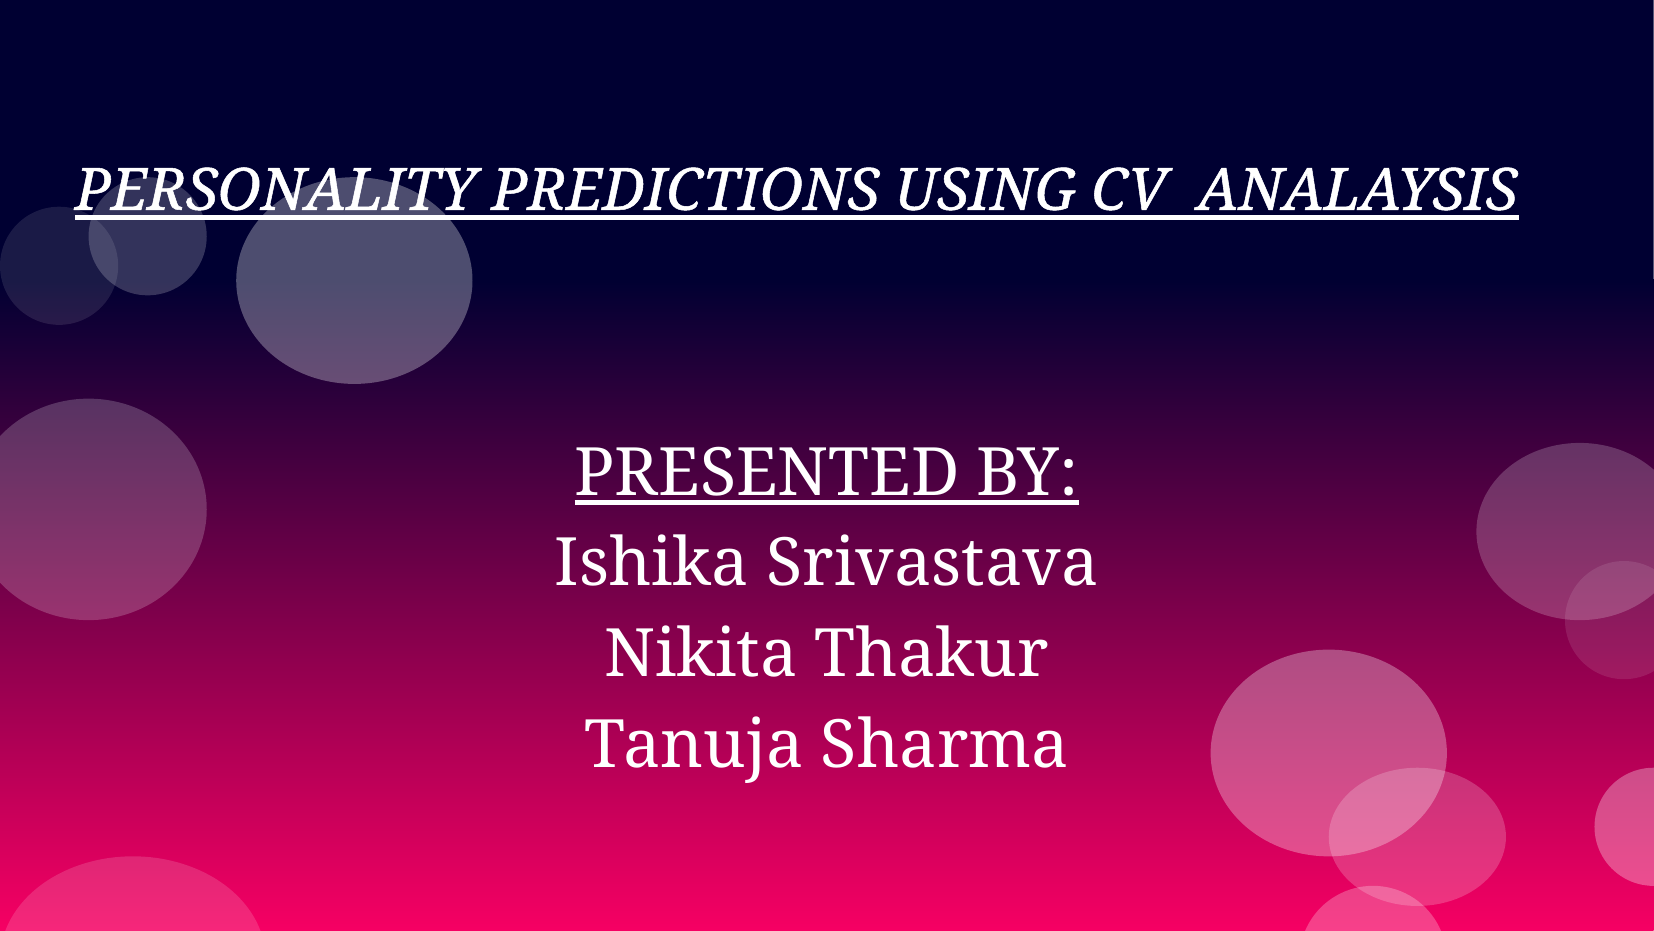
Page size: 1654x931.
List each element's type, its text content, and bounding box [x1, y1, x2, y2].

title PERSONALITY PREDICTIONS USING CV ANALAYSIS [75, 150, 1552, 313]
subtitle PRESENTED BY: Ishika Srivastava Nikita Thakur Tanuja Sharma [88, 428, 1565, 783]
